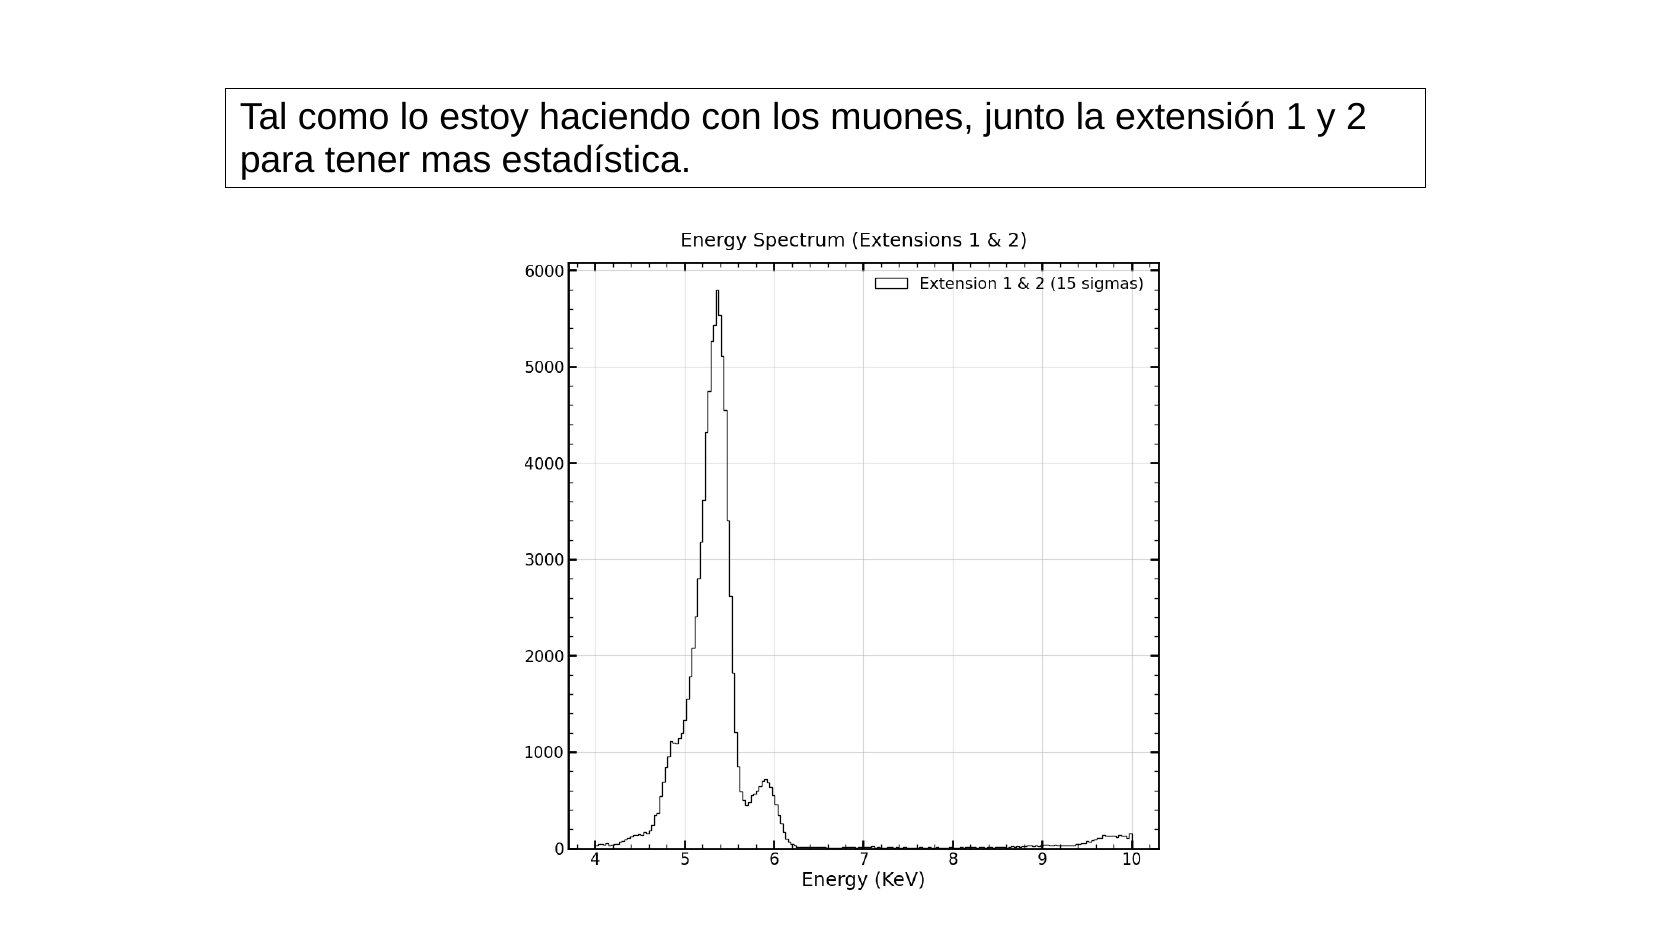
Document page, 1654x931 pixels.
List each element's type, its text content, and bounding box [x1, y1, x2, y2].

picture [516, 224, 1165, 898]
text_box Tal como lo estoy haciendo con los muones, junto la extensión 1 y 2 para tener mas estadística. [225, 88, 1426, 188]
